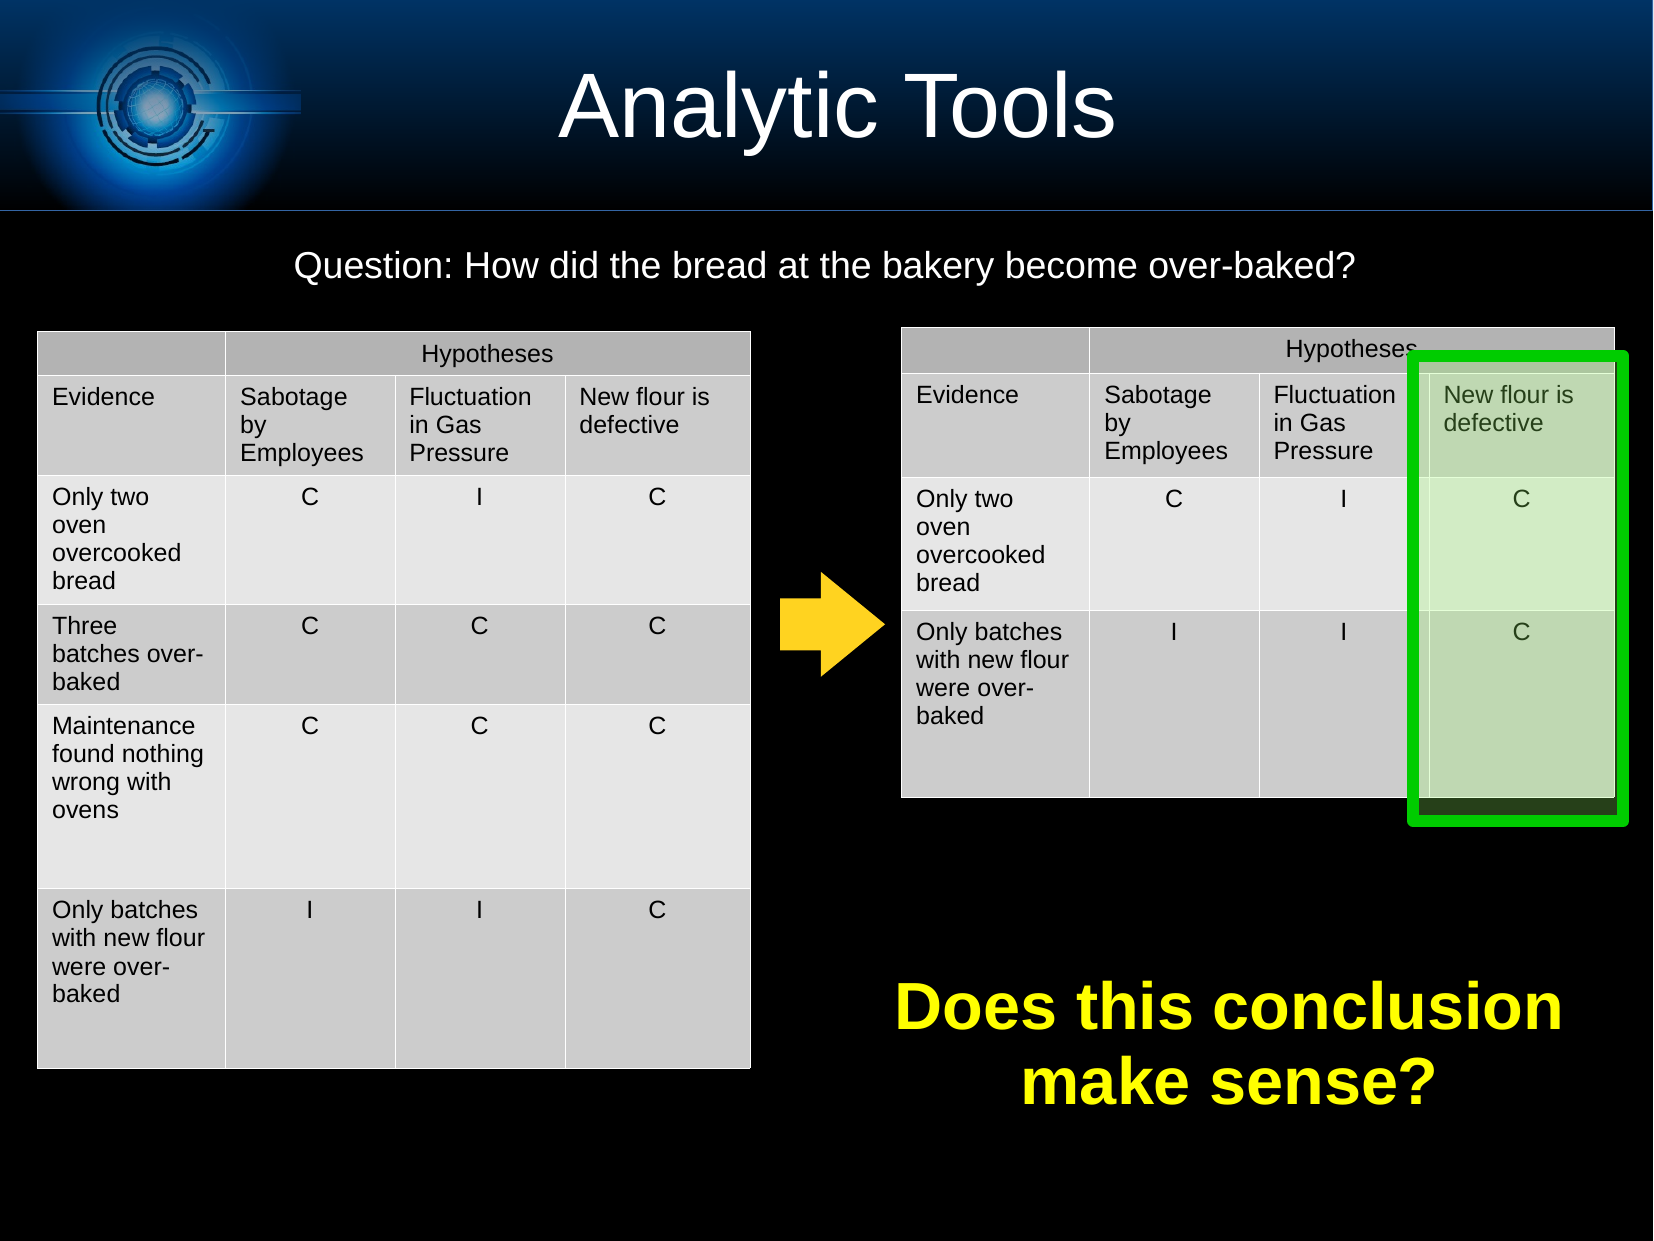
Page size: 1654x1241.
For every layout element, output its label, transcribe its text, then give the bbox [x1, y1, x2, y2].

text_box Does this conclusion make sense? [855, 962, 1606, 1157]
table_cell I [1260, 611, 1413, 797]
table_cell C [226, 605, 395, 704]
table_cell Only two oven overcooked bread [38, 476, 225, 604]
text_box [780, 571, 886, 677]
table_cell Evidence [38, 376, 225, 475]
table_cell I [1260, 478, 1413, 610]
table_cell C [566, 705, 750, 888]
table_header [902, 328, 1089, 373]
table_cell I [396, 476, 565, 604]
table_cell C [396, 705, 565, 888]
table_cell I [396, 889, 565, 1068]
title Analytic Tools [94, 2, 1583, 210]
table_header Hypotheses [1090, 328, 1614, 373]
table_cell C [396, 605, 565, 704]
table_cell Fluctuation in Gas Pressure [1260, 374, 1413, 477]
table_cell I [1090, 611, 1259, 797]
table_header [38, 332, 225, 375]
table_cell Only batches with new flour were over-baked [38, 889, 225, 1068]
table_cell I [226, 889, 395, 1068]
table_header Hypotheses [226, 332, 750, 375]
text_box [1413, 355, 1624, 821]
table_cell Evidence [902, 374, 1089, 477]
table_cell New flour is defective [566, 376, 750, 475]
table_cell Maintenance found nothing wrong with ovens [38, 705, 225, 888]
table_cell C [566, 605, 750, 704]
text_box Question: How did the bread at the bakery become over-baked? [45, 236, 1606, 294]
picture [0, 87, 94, 210]
table_cell Only two oven overcooked bread [902, 478, 1089, 610]
table_cell C [226, 705, 395, 888]
table_cell C [1090, 478, 1259, 610]
table_cell Three batches over-baked [38, 605, 225, 704]
table_cell Only batches with new flour were over-baked [902, 611, 1089, 797]
table_cell Sabotage by Employees [1090, 374, 1259, 477]
table_cell Sabotage by Employees [226, 376, 395, 475]
table_cell C [566, 476, 750, 604]
table_cell Fluctuation in Gas Pressure [396, 376, 565, 475]
table_cell C [566, 889, 750, 1068]
table_cell C [226, 476, 395, 604]
